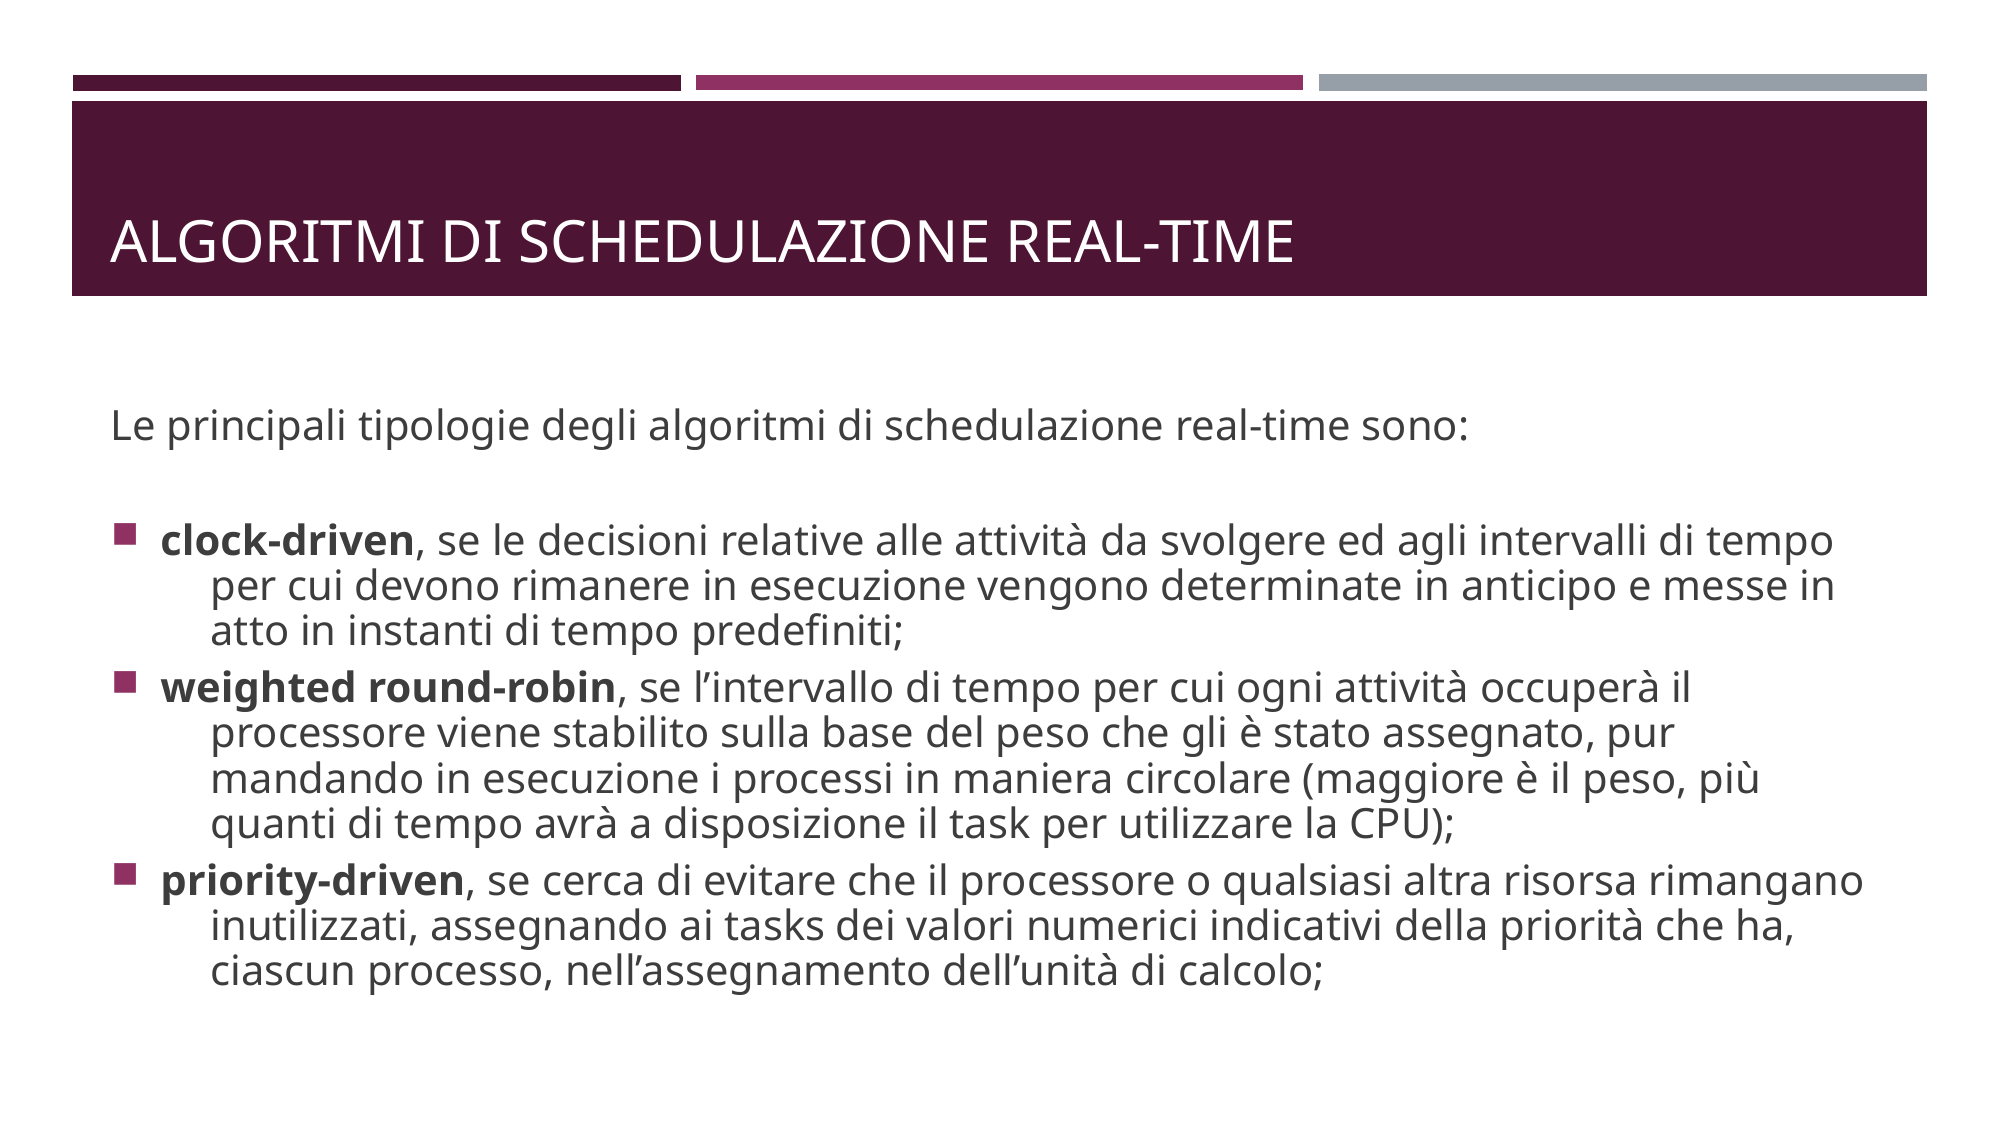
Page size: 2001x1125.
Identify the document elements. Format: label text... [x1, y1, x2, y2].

title Algoritmi di schedulazione real-time [95, 115, 1905, 282]
list Le principali tipologie degli algoritmi di schedulazione real-time sono: clock-driven, se le decisioni relative alle attività da svolgere ed agli intervalli di tempo per cui devono rimanere in esecuzione vengono determinate in anticipo e messe in atto in instanti di tempo predefiniti; weighted round-robin, se l’intervallo di tempo per cui ogni attività occuperà il processore viene stabilito sulla base del peso che gli è stato assegnato, pur mandando in esecuzione i processi in maniera circolare (maggiore è il peso, più quanti di tempo avrà a disposizione il task per utilizzare la CPU); priority-driven, se cerca di evitare che il processore o qualsiasi altra risorsa rimangano inutilizzati, assegnando ai tasks dei valori numerici indicativi della priorità che ha, ciascun processo, nell’assegnamento dell’unità di calcolo; [95, 354, 1905, 1045]
